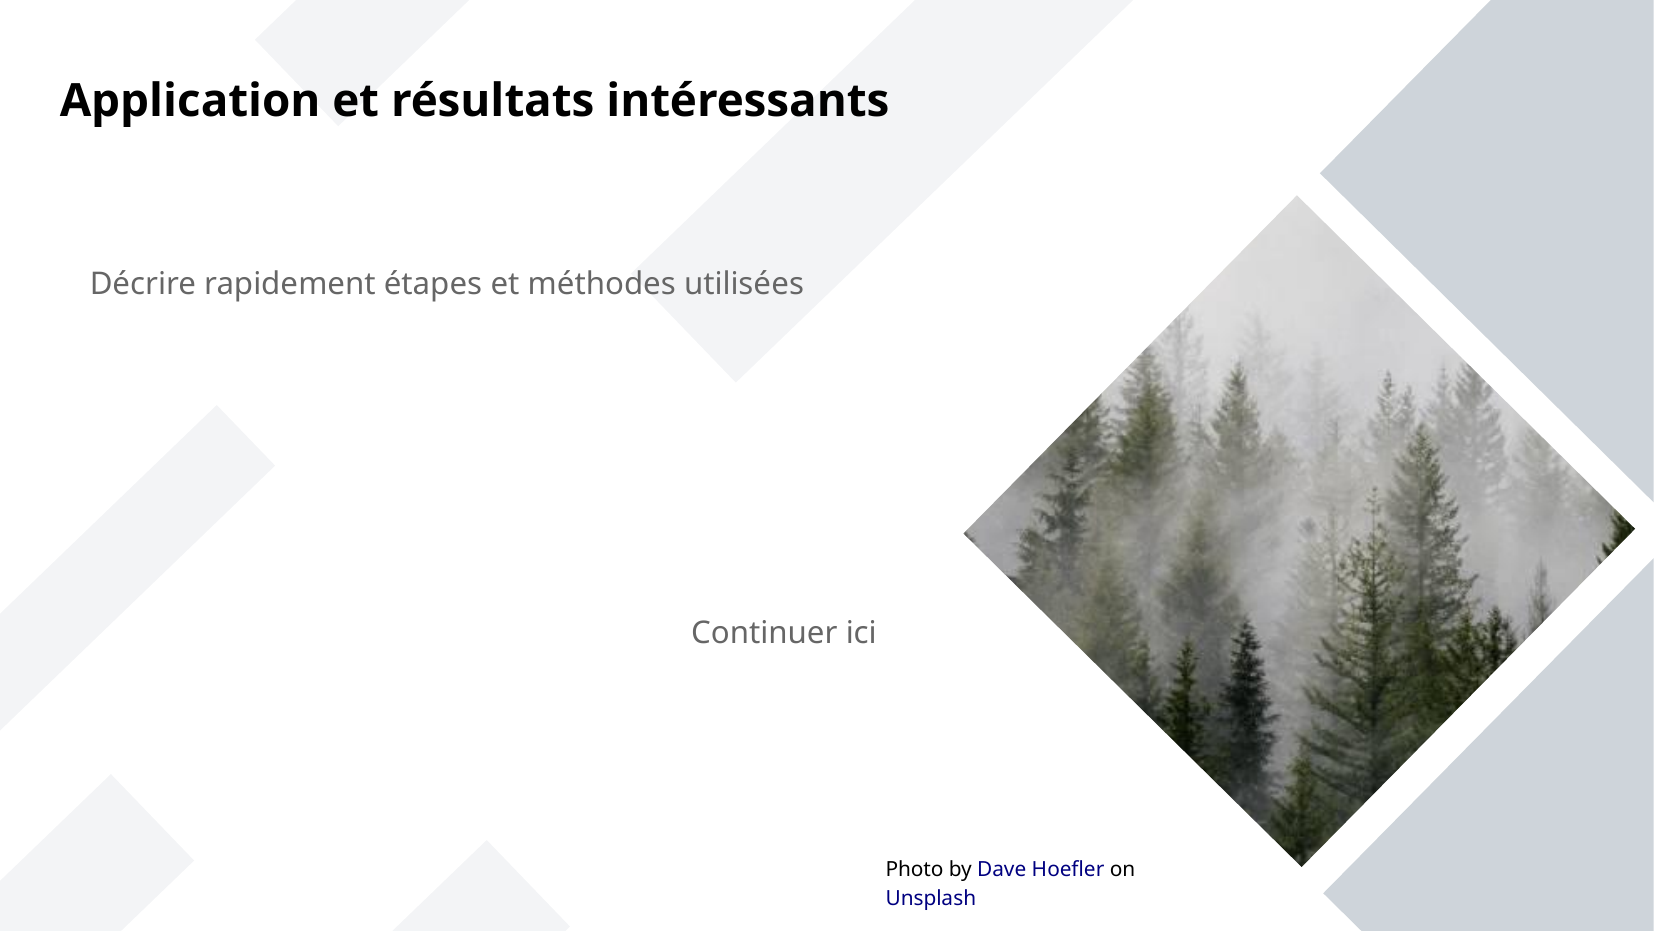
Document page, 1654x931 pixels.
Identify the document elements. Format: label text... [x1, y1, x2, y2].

text_box [963, 195, 1636, 867]
text_box Continuer ici [60, 602, 901, 789]
text_box Application et résultats intéressants [45, 60, 938, 200]
text_box Photo by Dave Hoefler on Unsplash [870, 846, 1231, 911]
text_box Décrire rapidement étapes et méthodes utilisées [75, 253, 916, 526]
